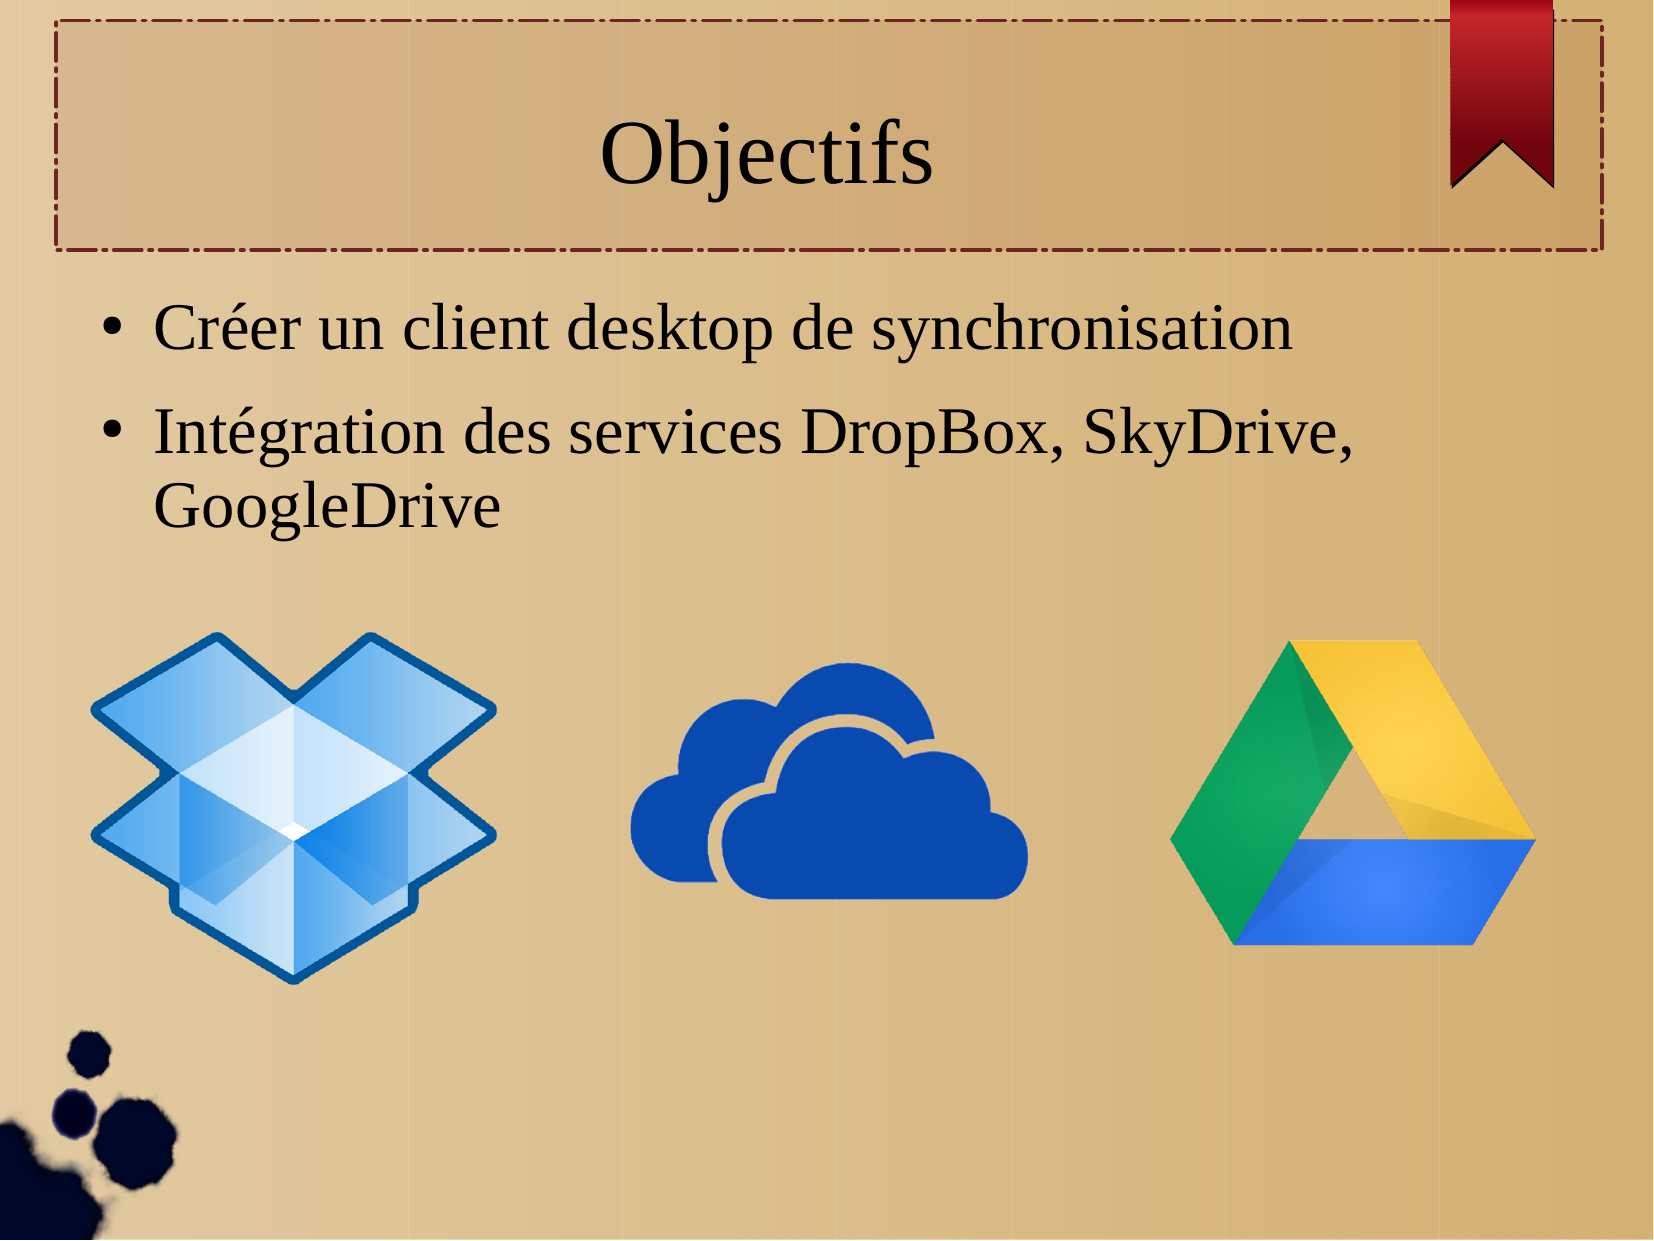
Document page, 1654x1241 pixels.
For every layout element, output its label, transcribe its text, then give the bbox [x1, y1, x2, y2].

picture [614, 649, 1058, 945]
picture [1169, 616, 1536, 969]
list Créer un client desktop de synchronisation Intégration des services DropBox, SkyDrive, GoogleDrive [82, 290, 1538, 603]
picture [90, 613, 497, 1004]
title Objectifs [82, 49, 1453, 257]
